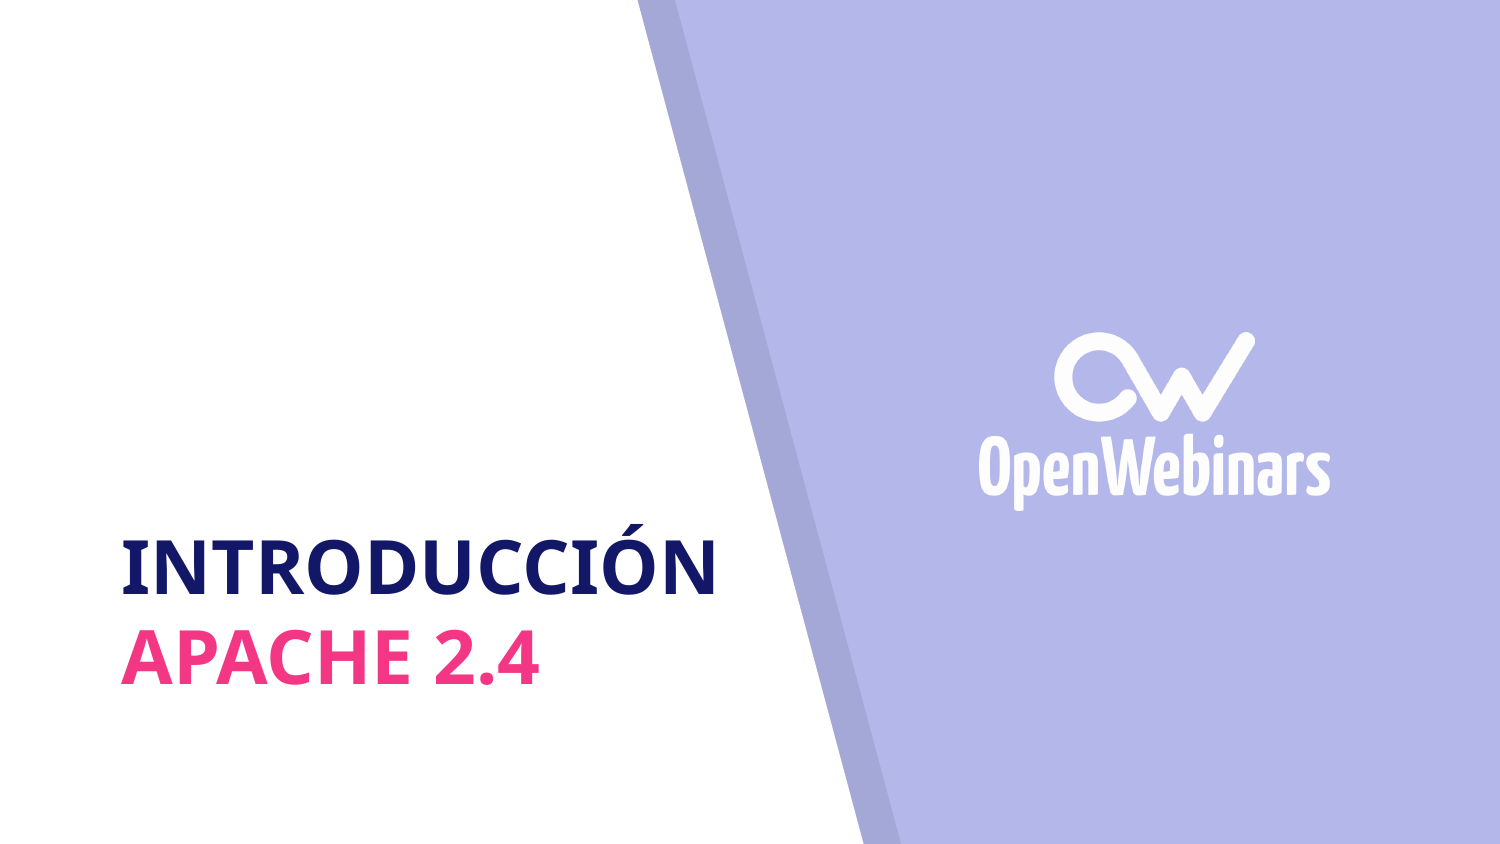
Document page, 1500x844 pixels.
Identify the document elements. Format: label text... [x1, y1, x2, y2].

title INTRODUCCIÓN APACHE 2.4 [106, 520, 801, 715]
picture [979, 332, 1330, 512]
